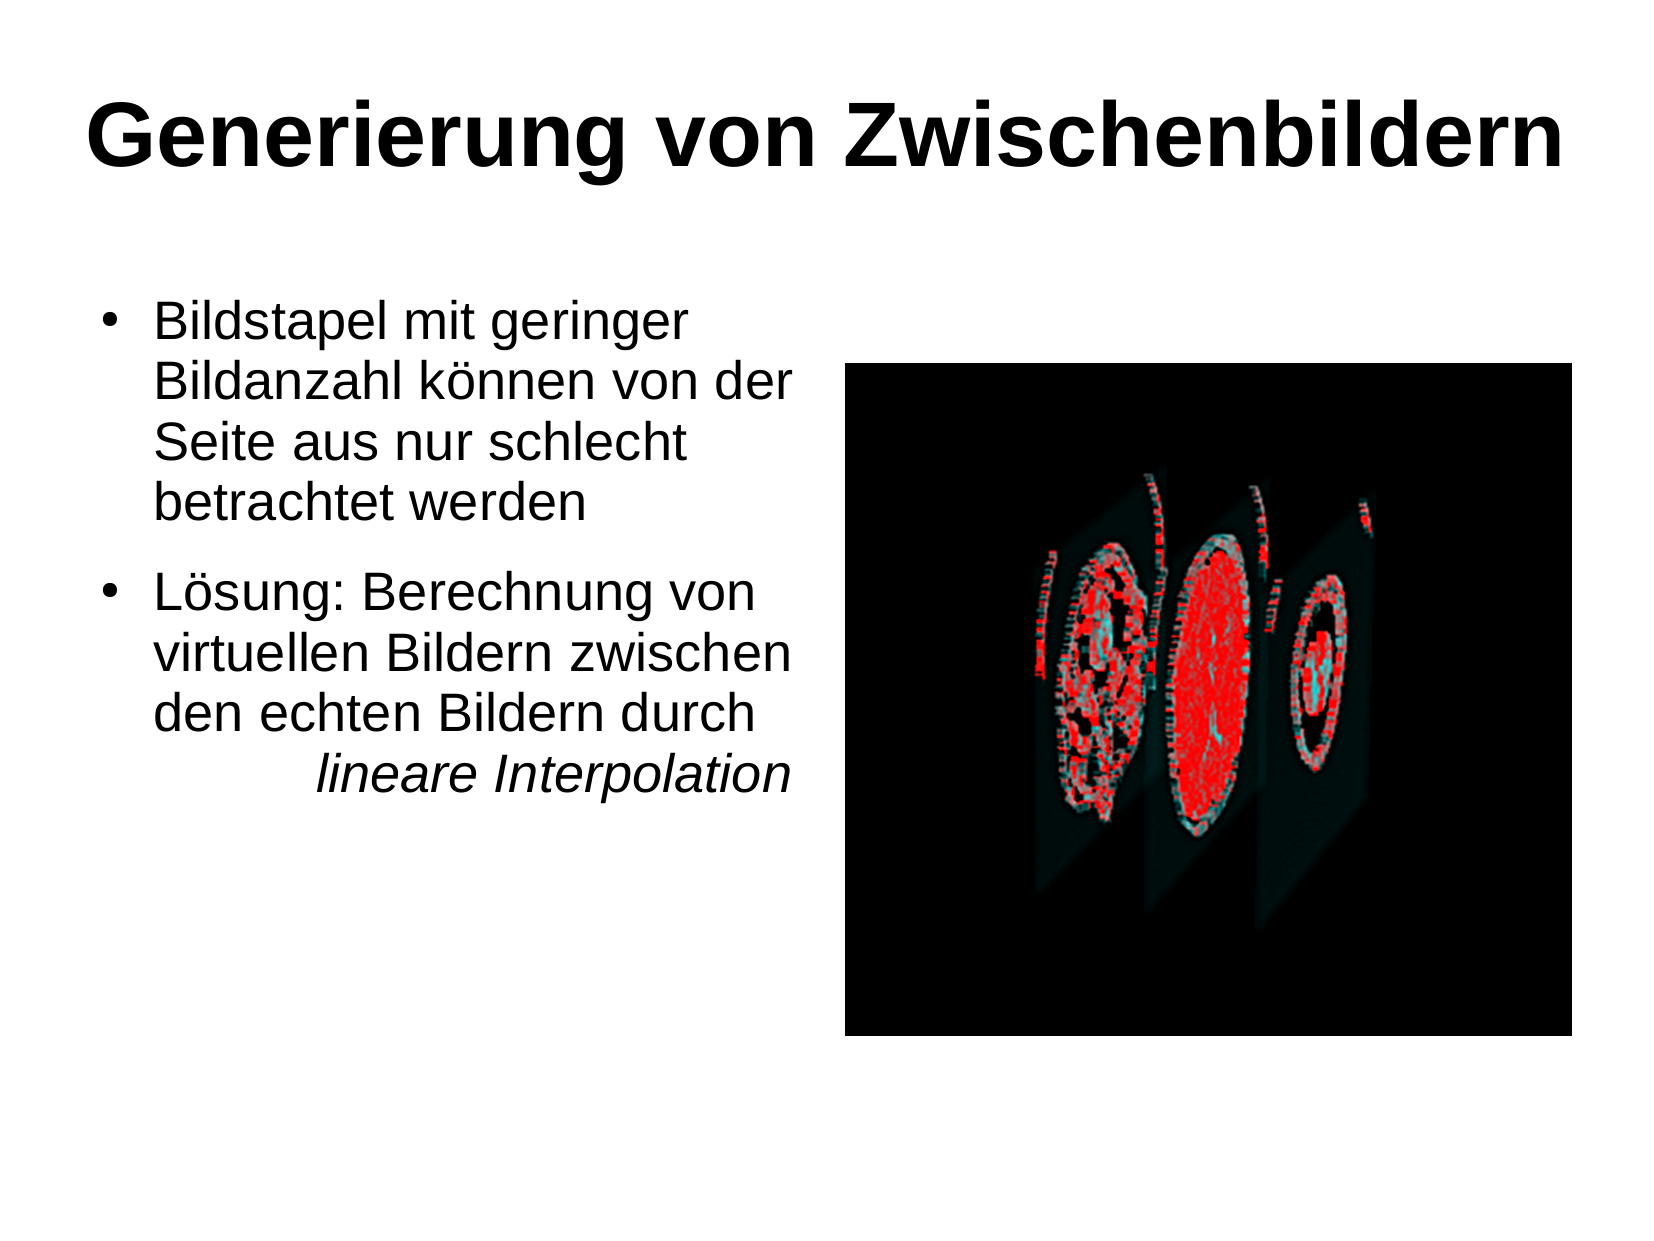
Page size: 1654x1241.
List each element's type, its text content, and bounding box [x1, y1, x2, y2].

picture [845, 363, 1572, 1036]
list Bildstapel mit geringer Bildanzahl können von der Seite aus nur schlecht betrachtet werden Lösung: Berechnung von virtuellen Bildern zwischen den echten Bildern durch lineare Interpolation [82, 290, 809, 1109]
title Generierung von Zwischenbildern [0, 38, 1654, 231]
